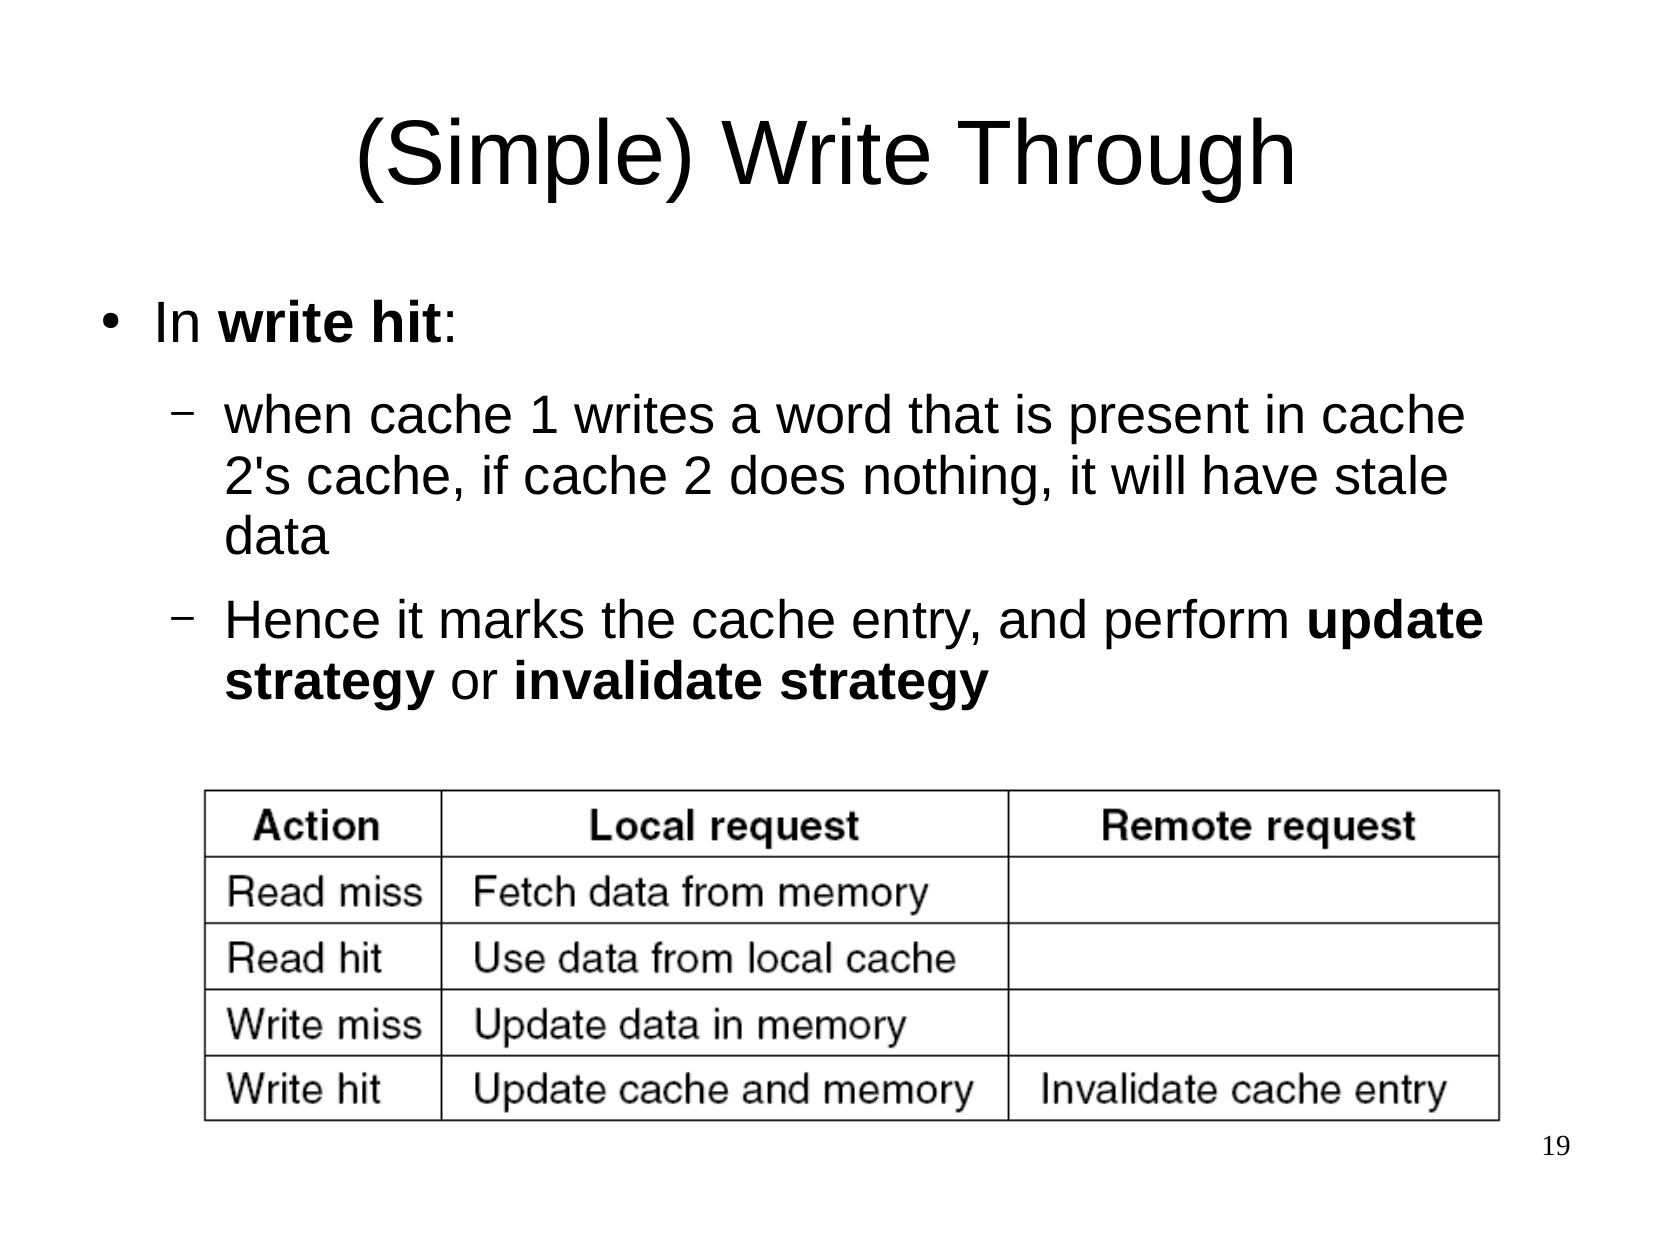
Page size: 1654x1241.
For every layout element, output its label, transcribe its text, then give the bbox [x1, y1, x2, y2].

list In write hit: when cache 1 writes a word that is present in cache 2's cache, if cache 2 does nothing, it will have stale data Hence it marks the cache entry, and perform update strategy or invalidate strategy [82, 290, 1538, 1010]
picture [194, 783, 1516, 1132]
title (Simple) Write Through [82, 49, 1571, 257]
